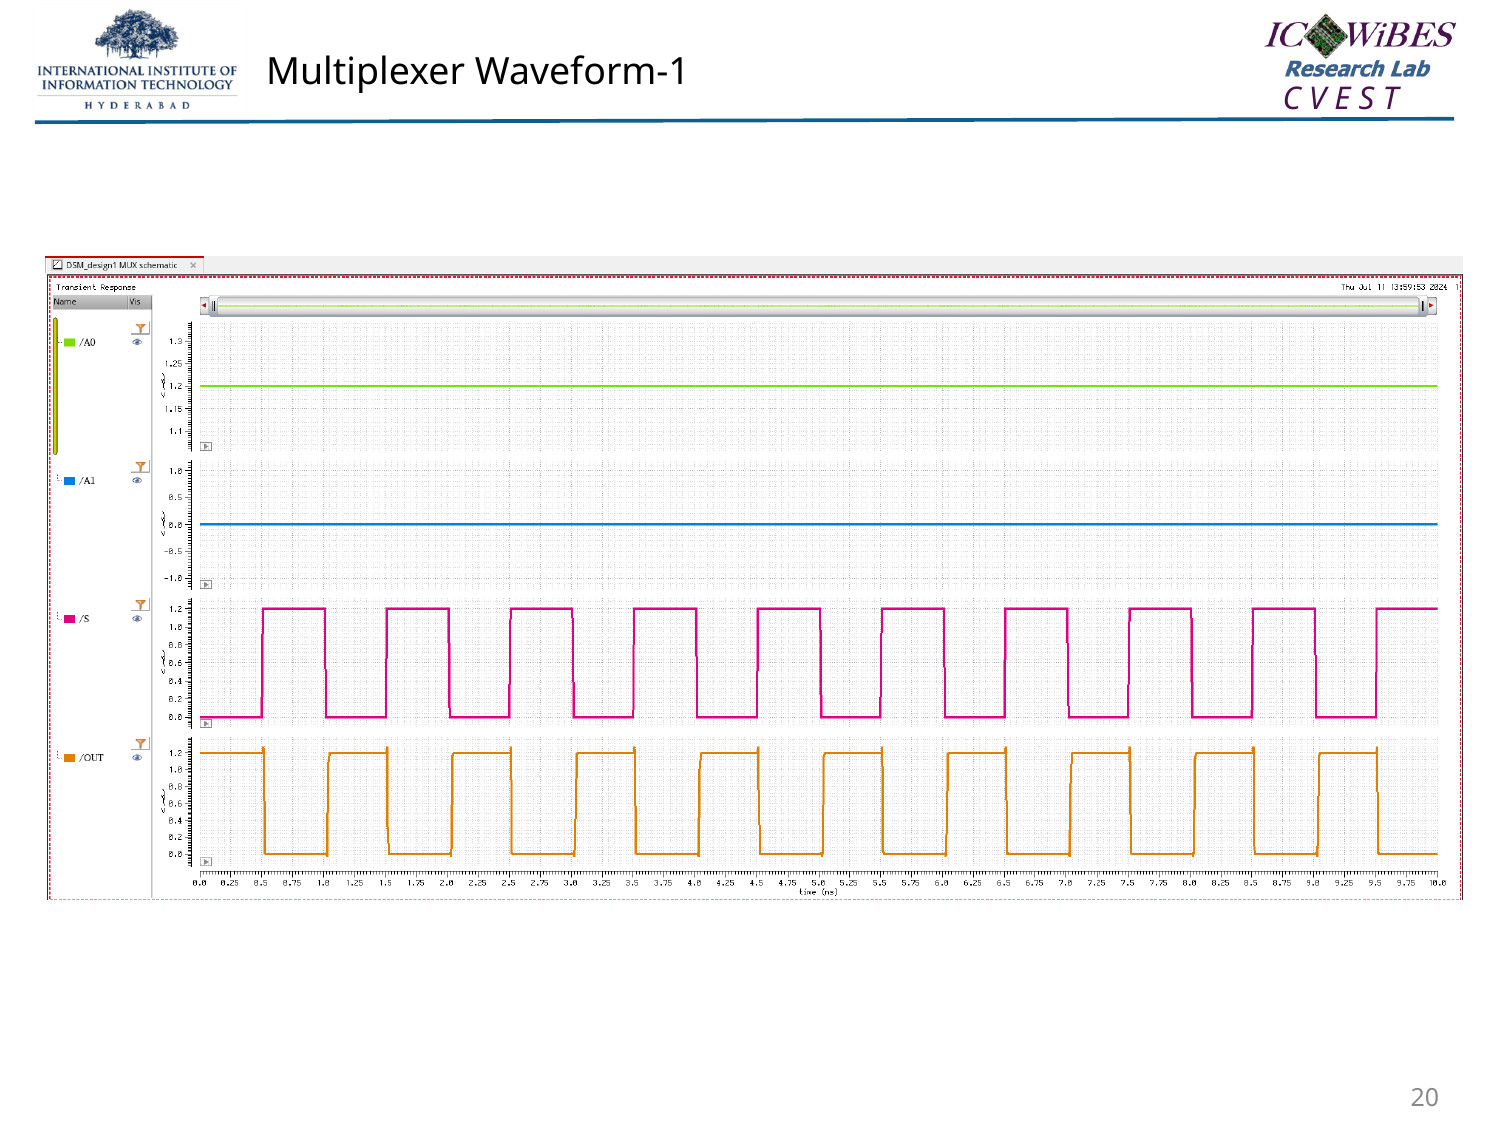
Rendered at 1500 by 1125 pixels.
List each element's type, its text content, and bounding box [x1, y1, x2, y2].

slide_number <number> [1329, 1074, 1455, 1123]
picture [1261, 12, 1458, 82]
picture [45, 256, 1463, 901]
picture [31, 2, 247, 115]
title Multiplexer Waveform-1 [251, 26, 1195, 113]
